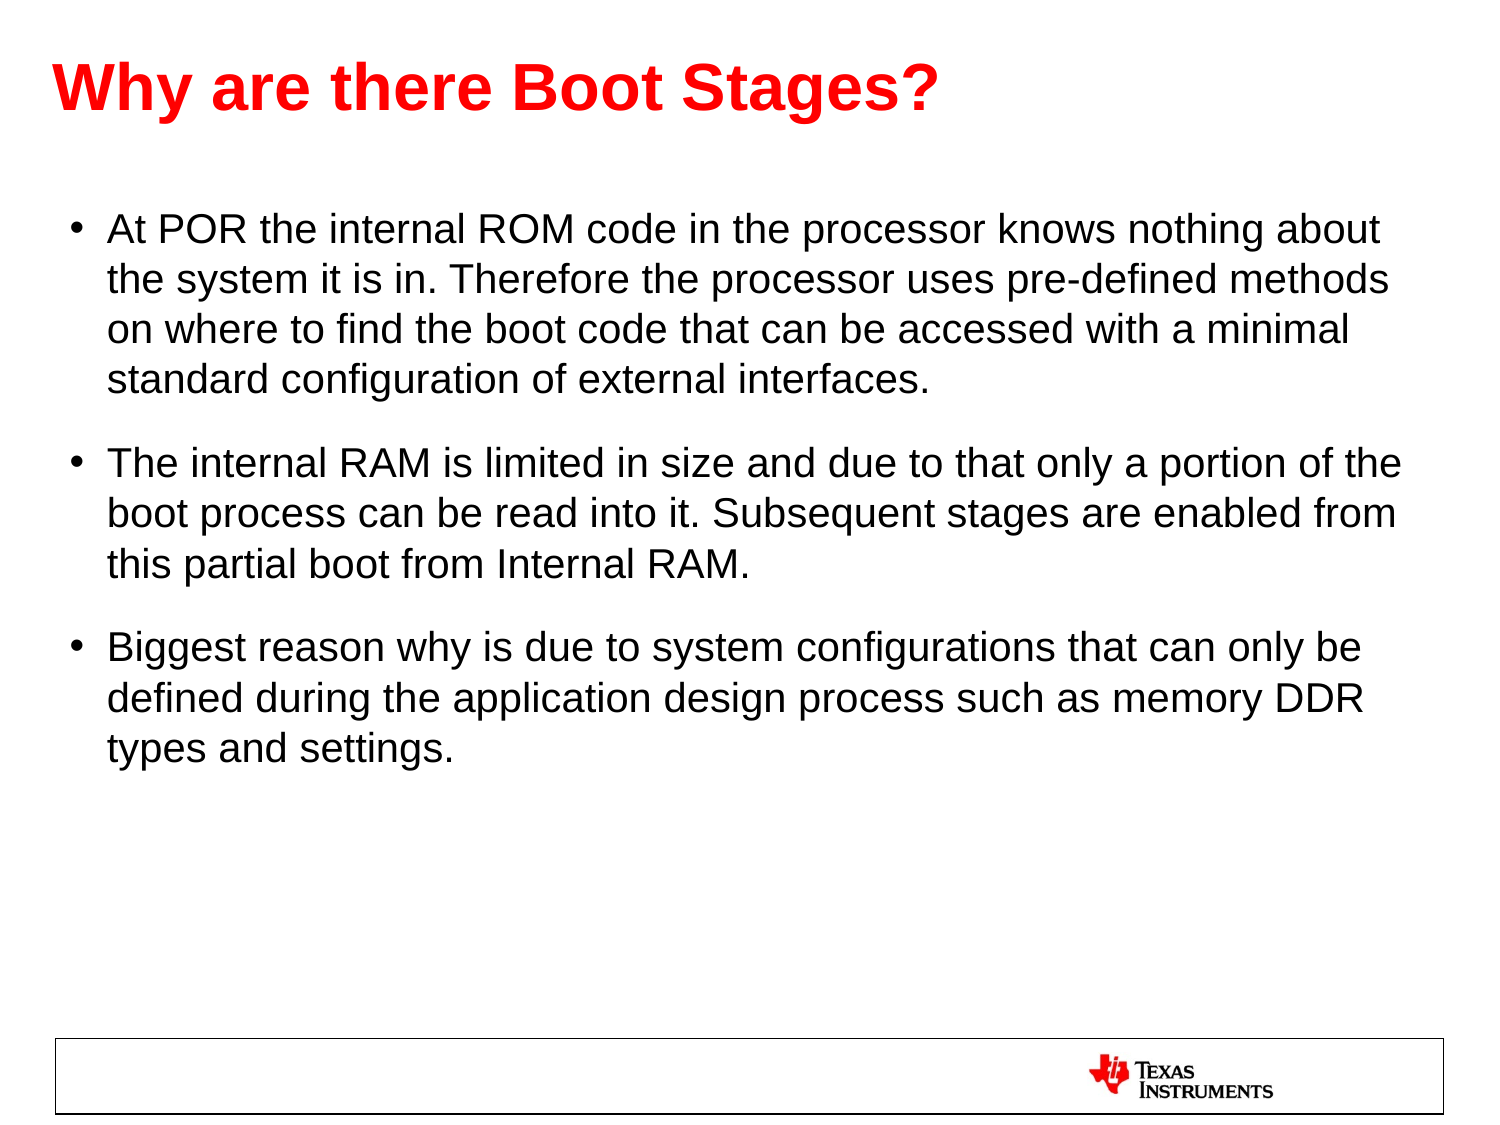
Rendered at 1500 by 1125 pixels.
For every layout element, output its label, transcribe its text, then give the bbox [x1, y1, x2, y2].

title Why are there Boot Stages? [37, 23, 1426, 158]
list At POR the internal ROM code in the processor knows nothing about the system it is in. Therefore the processor uses pre-defined methods on where to find the boot code that can be accessed with a minimal standard configuration of external interfaces. The internal RAM is limited in size and due to that only a portion of the boot process can be read into it. Subsequent stages are enabled from this partial boot from Internal RAM. Biggest reason why is due to system configurations that can only be defined during the application design process such as memory DDR types and settings. [54, 194, 1444, 965]
picture [1087, 1052, 1274, 1099]
